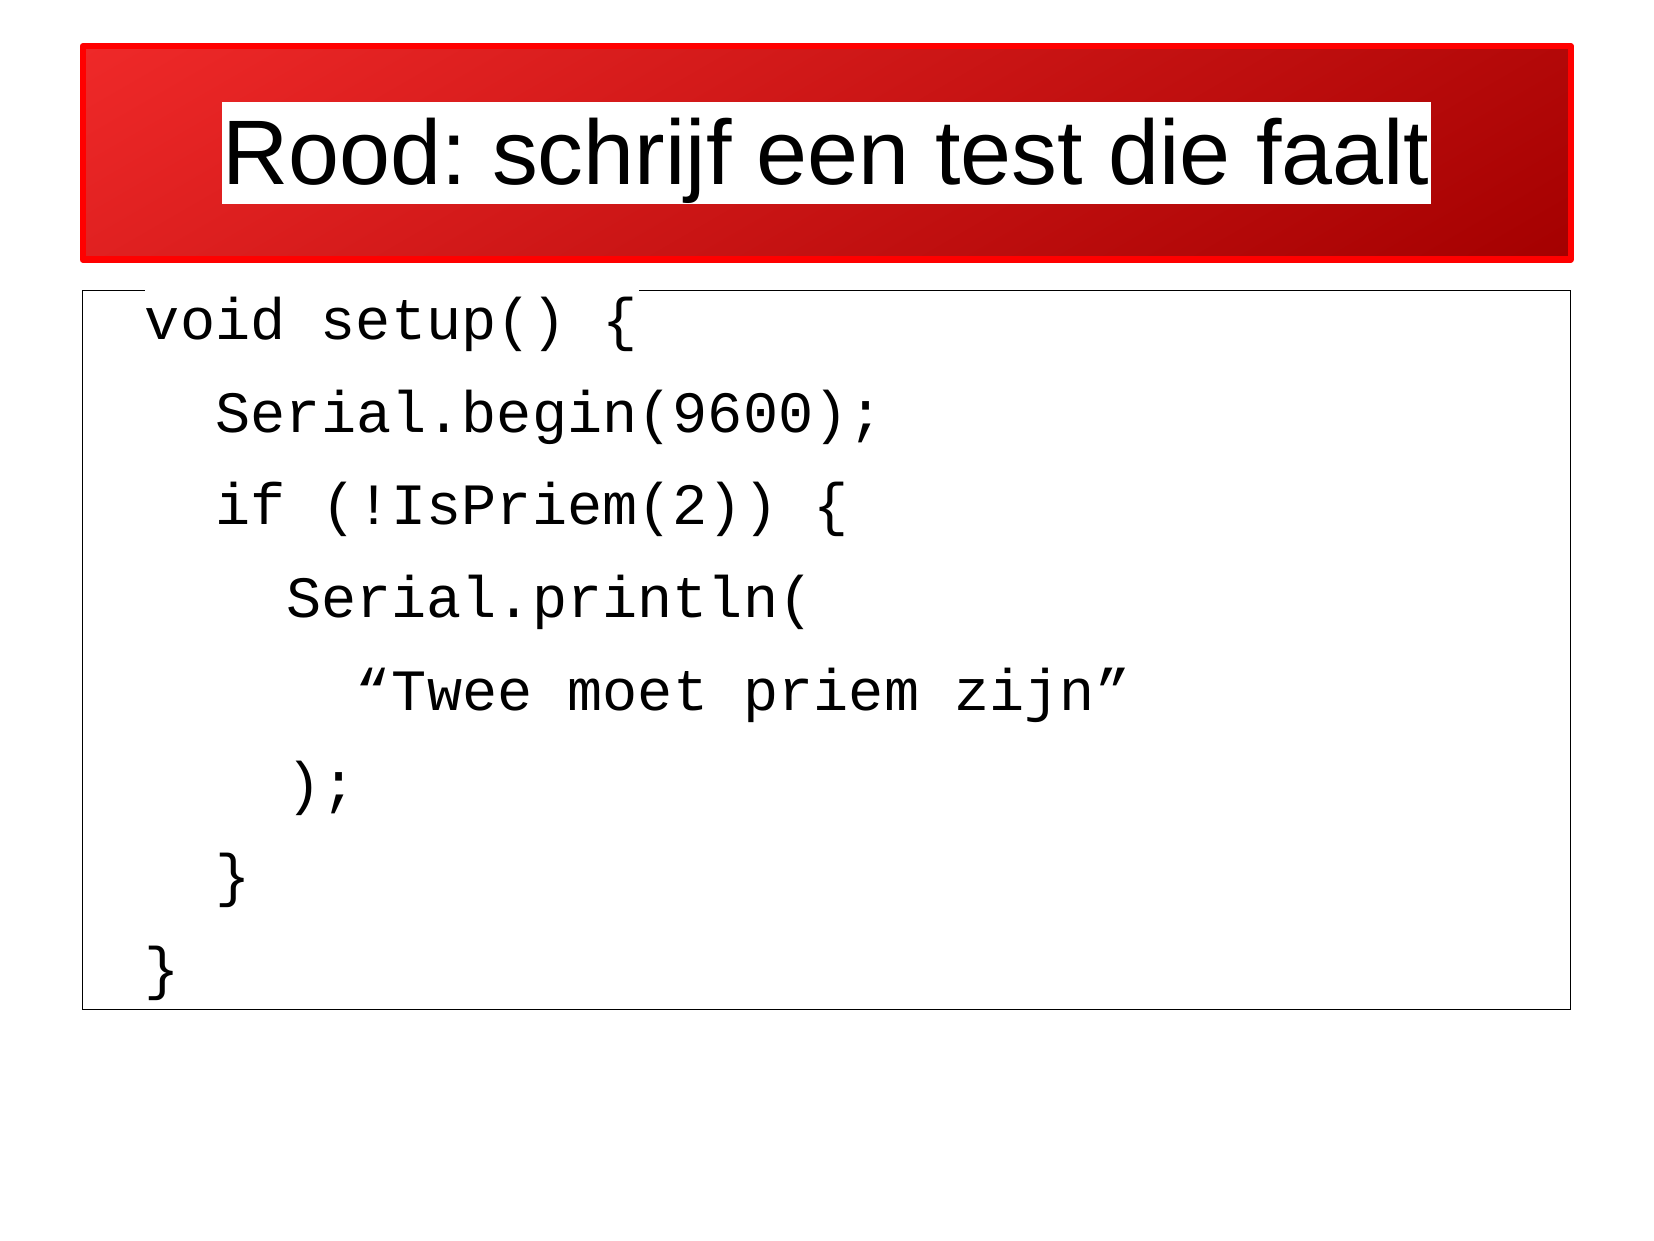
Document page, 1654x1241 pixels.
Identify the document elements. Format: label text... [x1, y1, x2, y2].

title Rood: schrijf een test die faalt [82, 46, 1571, 260]
list void setup() { Serial.begin(9600); if (!IsPriem(2)) { Serial.println( “Twee moet priem zijn” ); } } [82, 290, 1571, 1010]
